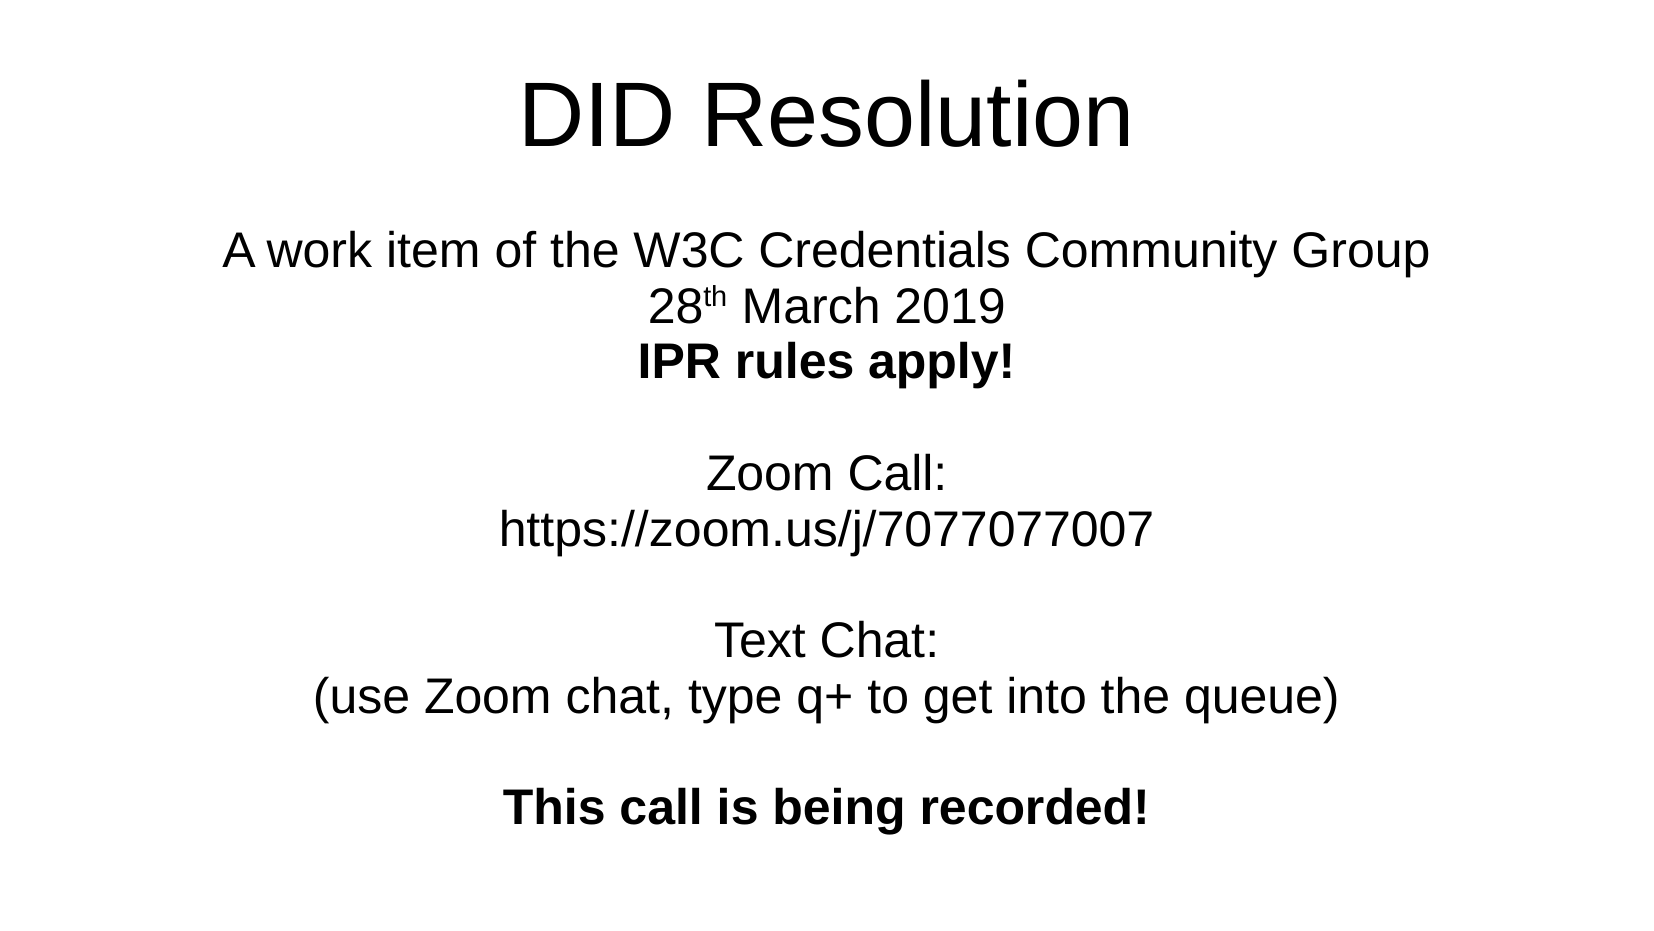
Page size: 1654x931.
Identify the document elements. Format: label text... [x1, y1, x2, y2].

subtitle A work item of the W3C Credentials Community Group 28th March 2019 IPR rules apply! Zoom Call: https://zoom.us/j/7077077007 Text Chat: (use Zoom chat, type q+ to get into the queue) This call is being recorded! [82, 193, 1571, 865]
title DID Resolution [82, 37, 1571, 193]
